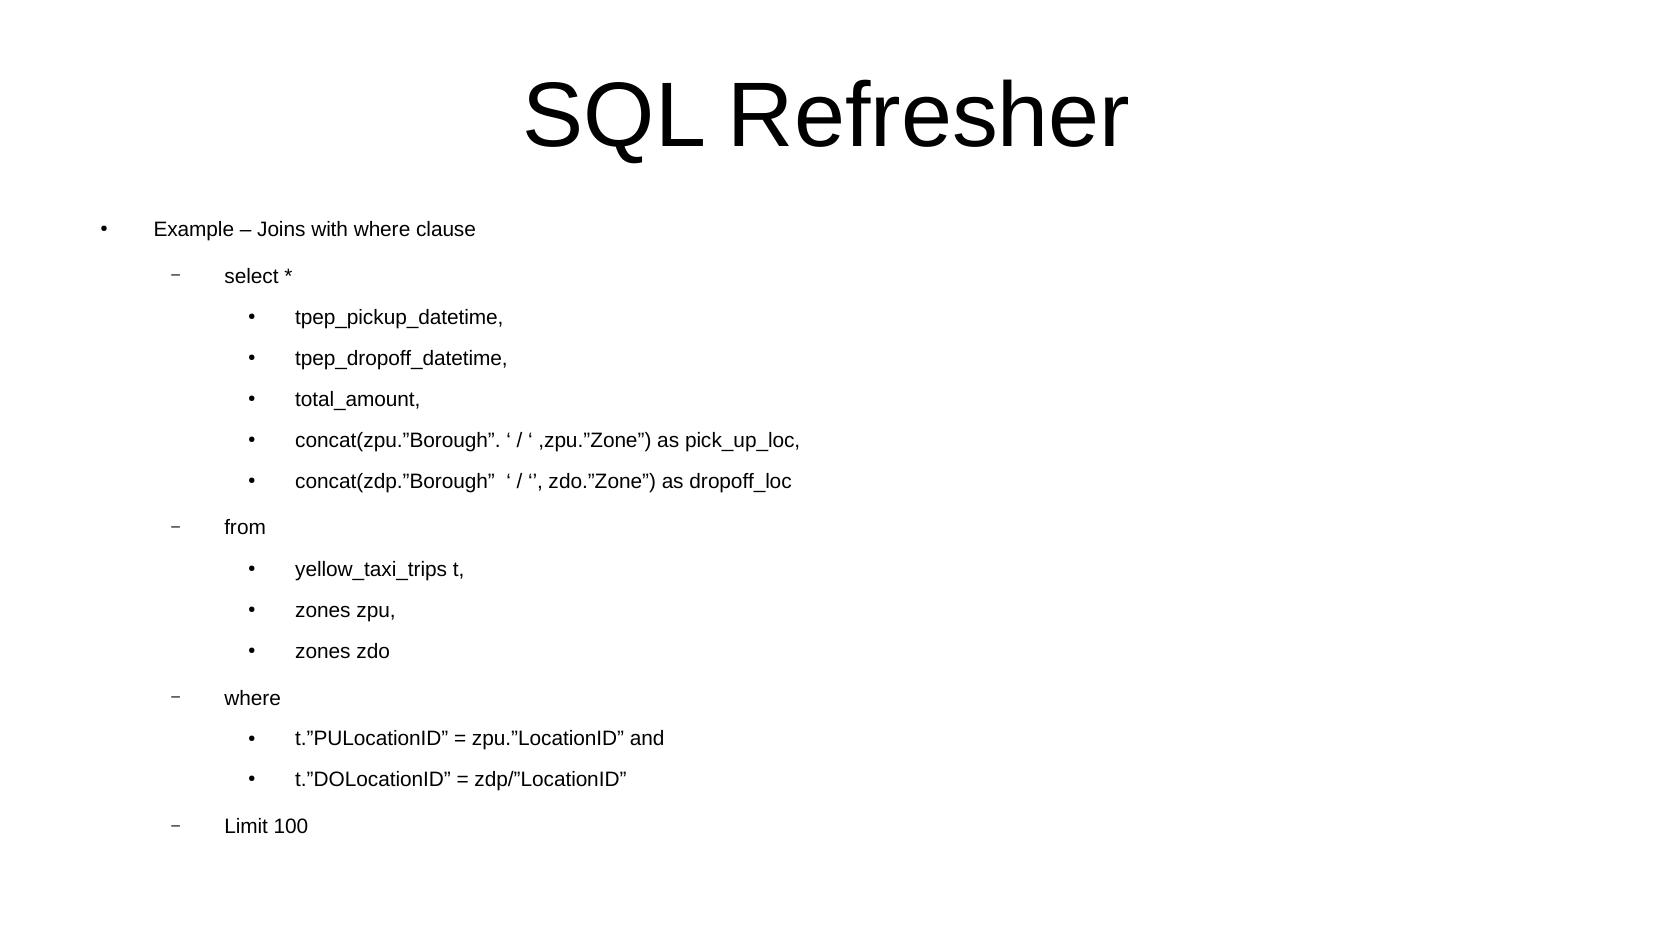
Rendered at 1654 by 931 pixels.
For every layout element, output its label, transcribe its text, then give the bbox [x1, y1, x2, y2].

list Example – Joins with where clause select * tpep_pickup_datetime, tpep_dropoff_datetime, total_amount, concat(zpu.”Borough”. ‘ / ‘ ,zpu.”Zone”) as pick_up_loc, concat(zdp.”Borough” ‘ / ‘’, zdo.”Zone”) as dropoff_loc from yellow_taxi_trips t, zones zpu, zones zdo where t.”PULocationID” = zpu.”LocationID” and t.”DOLocationID” = zdp/”LocationID” Limit 100 [82, 217, 1636, 916]
title SQL Refresher [82, 37, 1571, 193]
